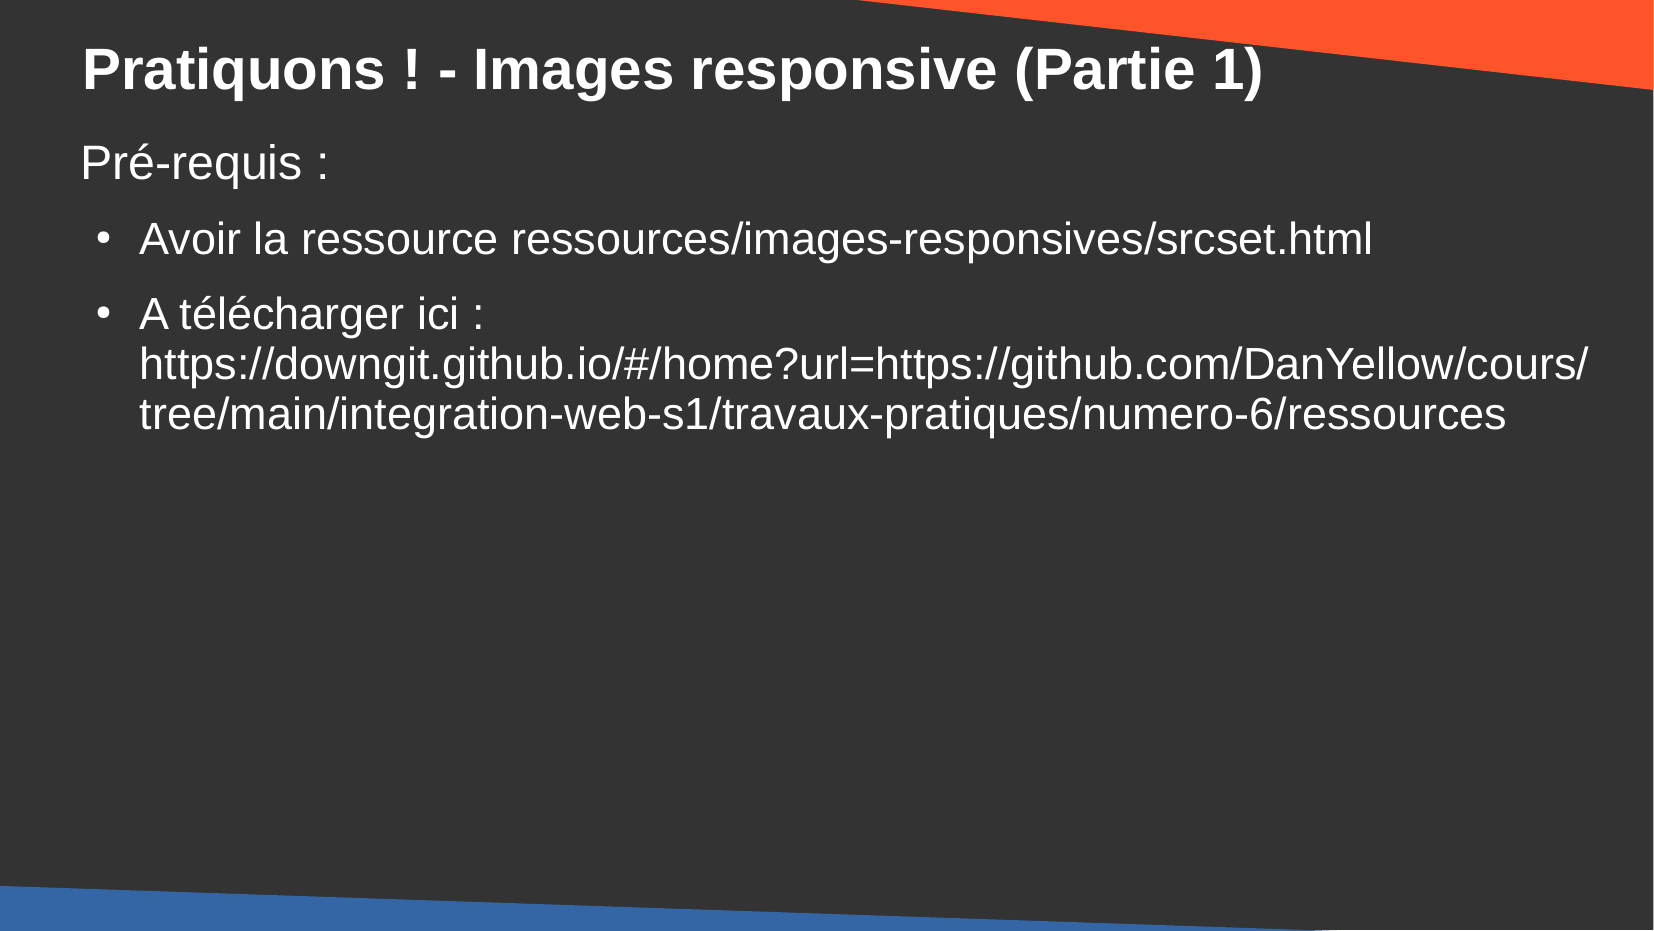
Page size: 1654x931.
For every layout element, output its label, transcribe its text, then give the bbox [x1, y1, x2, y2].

list Pré-requis : Avoir la ressource ressources/images-responsives/srcset.html A télécharger ici : https://downgit.github.io/#/home?url=https://github.com/DanYellow/cours/tree/main/integration-web-s1/travaux-pratiques/numero-6/ressources [80, 135, 1620, 473]
title Pratiquons ! - Images responsive (Partie 1) [82, 37, 1571, 114]
text_box [0, 885, 1337, 931]
text_box [856, 0, 1654, 91]
